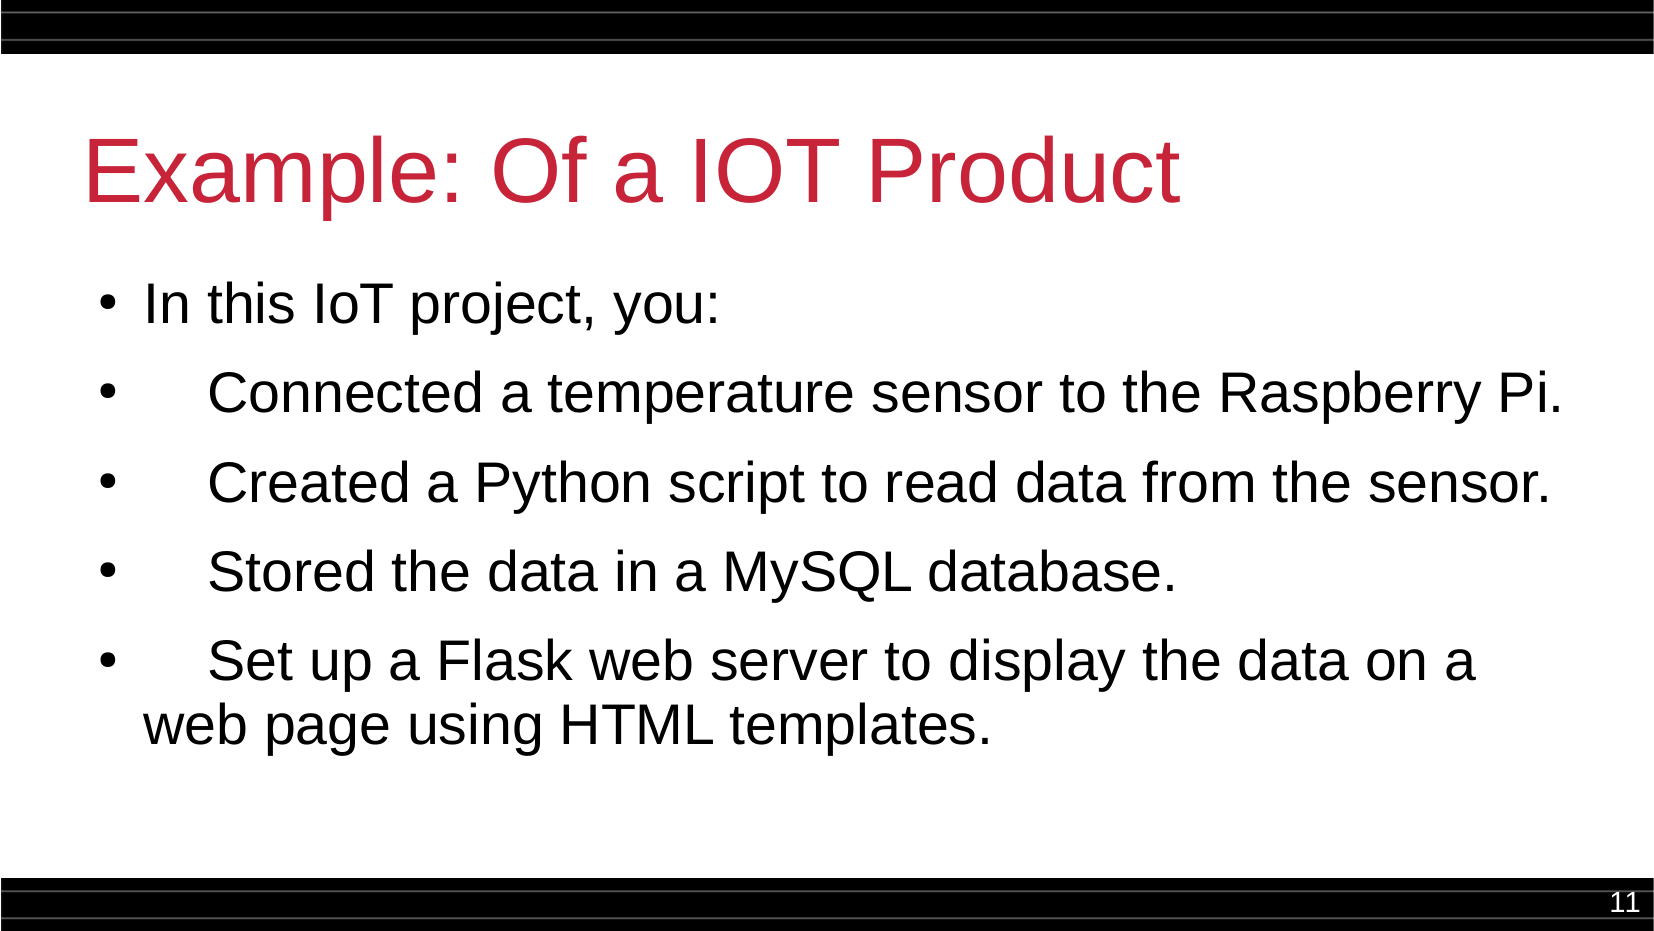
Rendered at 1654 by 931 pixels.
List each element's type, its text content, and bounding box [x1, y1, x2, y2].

picture [1, 878, 1654, 931]
title Example: Of a IOT Product [82, 92, 1571, 249]
list In this IoT project, you: Connected a temperature sensor to the Raspberry Pi. Created a Python script to read data from the sensor. Stored the data in a MySQL database. Set up a Flask web server to display the data on a web page using HTML templates. [82, 271, 1571, 851]
picture [1, 0, 1654, 54]
